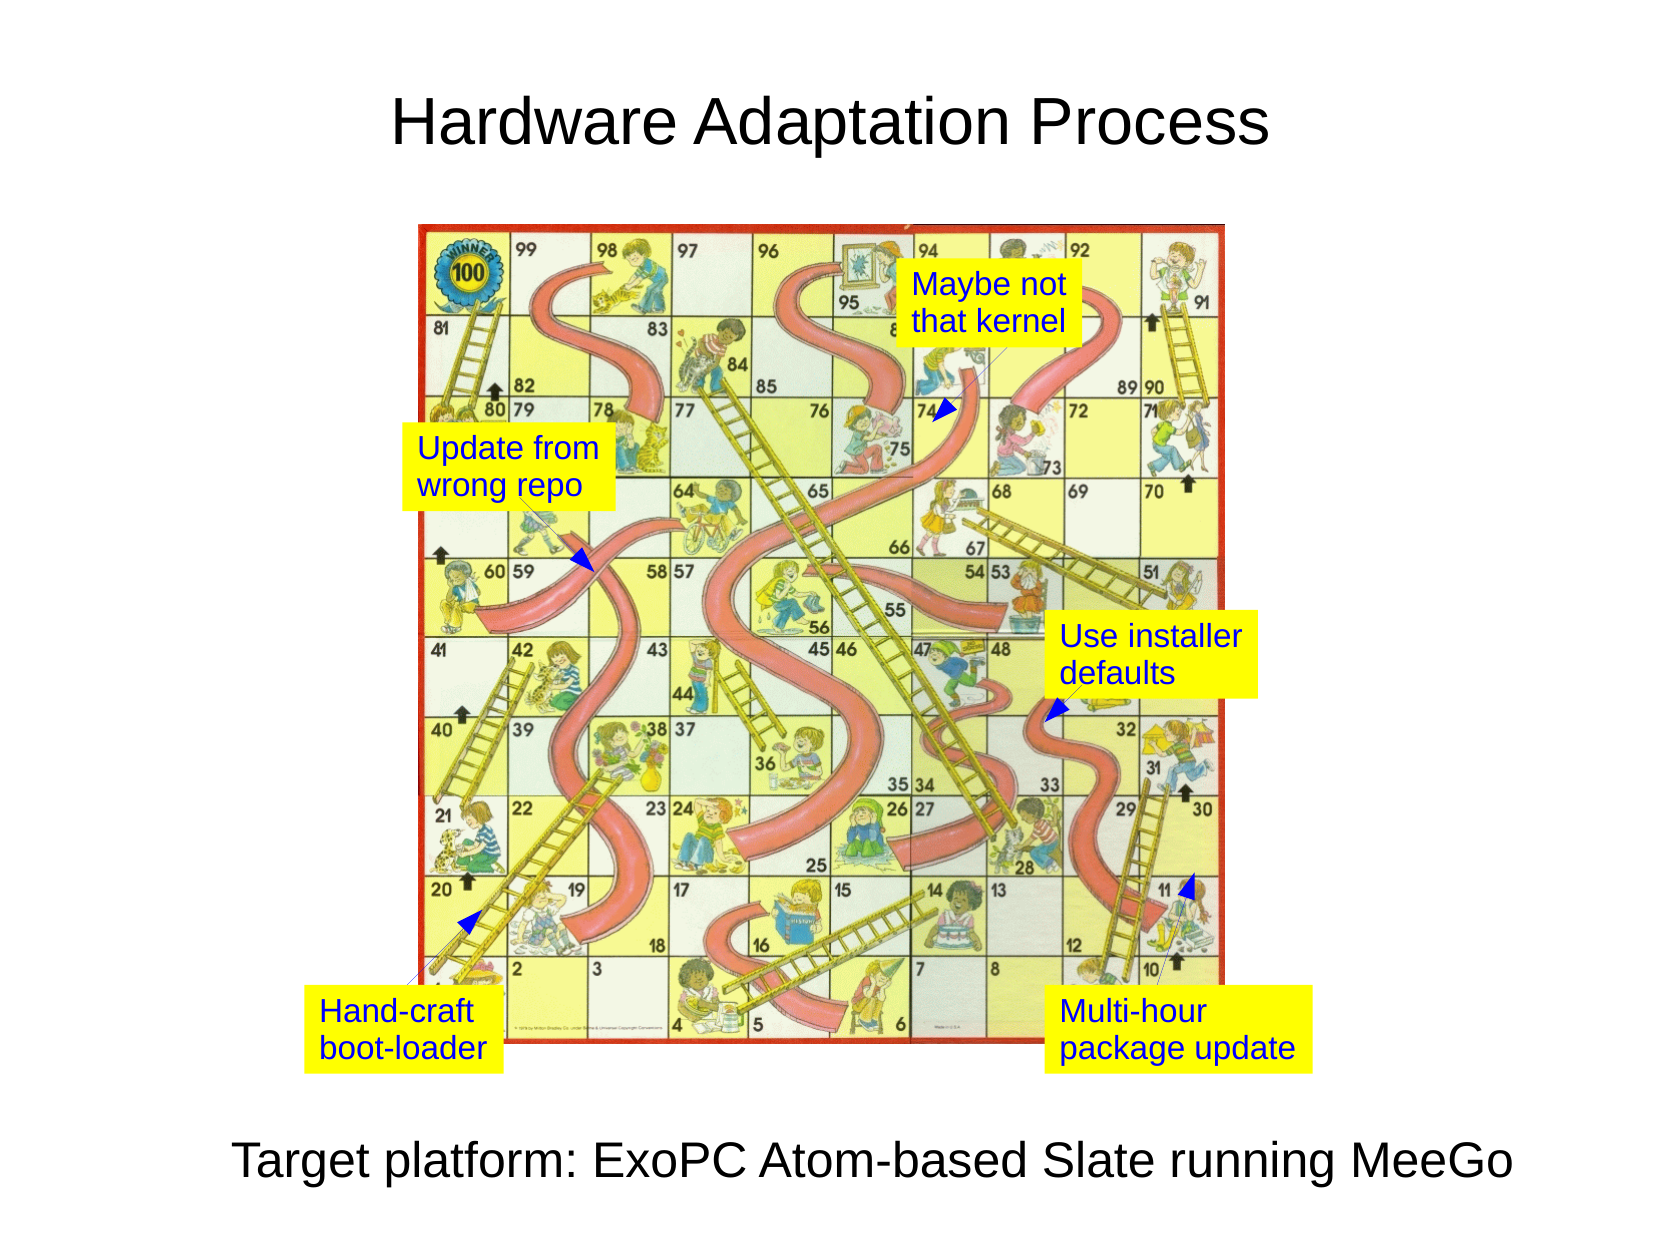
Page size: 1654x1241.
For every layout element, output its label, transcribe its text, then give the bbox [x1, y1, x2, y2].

picture [418, 224, 1225, 1044]
text_box Multi-hour package update [1044, 984, 1313, 1074]
text_box Use installer defaults [1044, 609, 1258, 699]
text_box Maybe not that kernel [896, 258, 1083, 348]
text_box Target platform: ExoPC Atom-based Slate running MeeGo [216, 1125, 1538, 1196]
text_box Hand-craft boot-loader [304, 984, 504, 1074]
text_box Update from wrong repo [402, 422, 616, 512]
title Hardware Adaptation Process [86, 17, 1576, 226]
